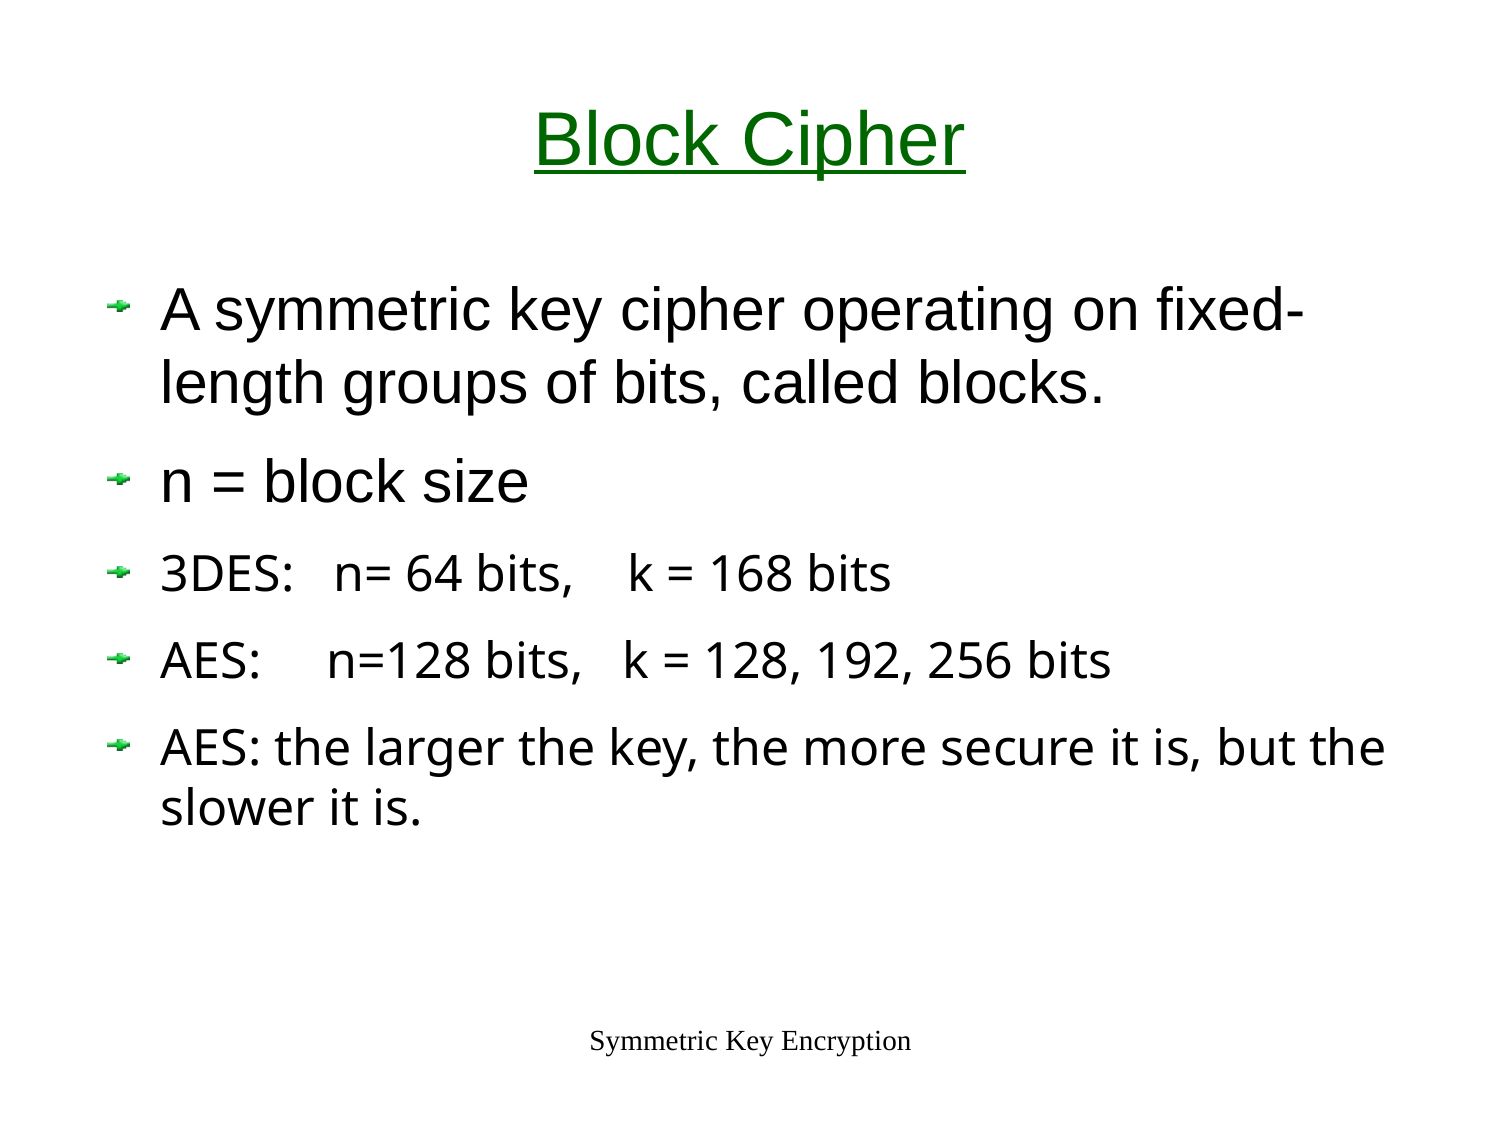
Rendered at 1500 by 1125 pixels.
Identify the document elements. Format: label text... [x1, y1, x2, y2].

title Block Cipher [75, 93, 1425, 185]
list A symmetric key cipher operating on fixed-length groups of bits, called blocks. n = block size 3DES: n= 64 bits, k = 168 bits AES: n=128 bits, k = 128, 192, 256 bits AES: the larger the key, the more secure it is, but the slower it is. [75, 262, 1425, 1006]
